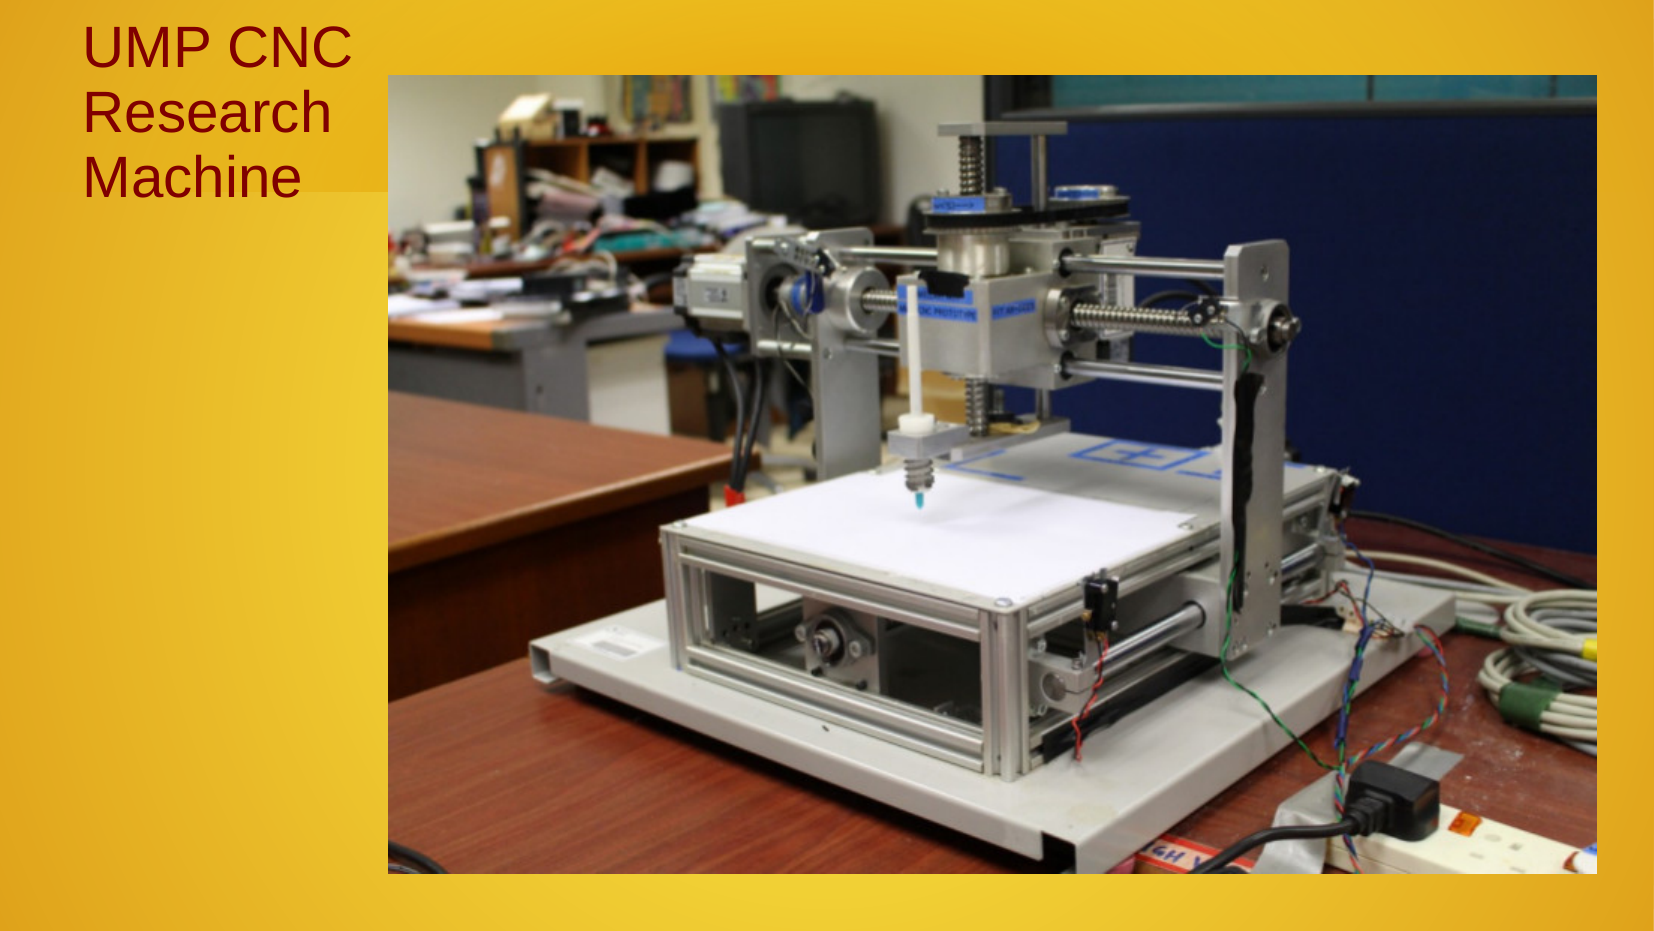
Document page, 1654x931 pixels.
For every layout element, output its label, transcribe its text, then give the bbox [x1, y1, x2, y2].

title UMP CNC Research Machine [82, 14, 1571, 210]
picture [388, 75, 1597, 874]
